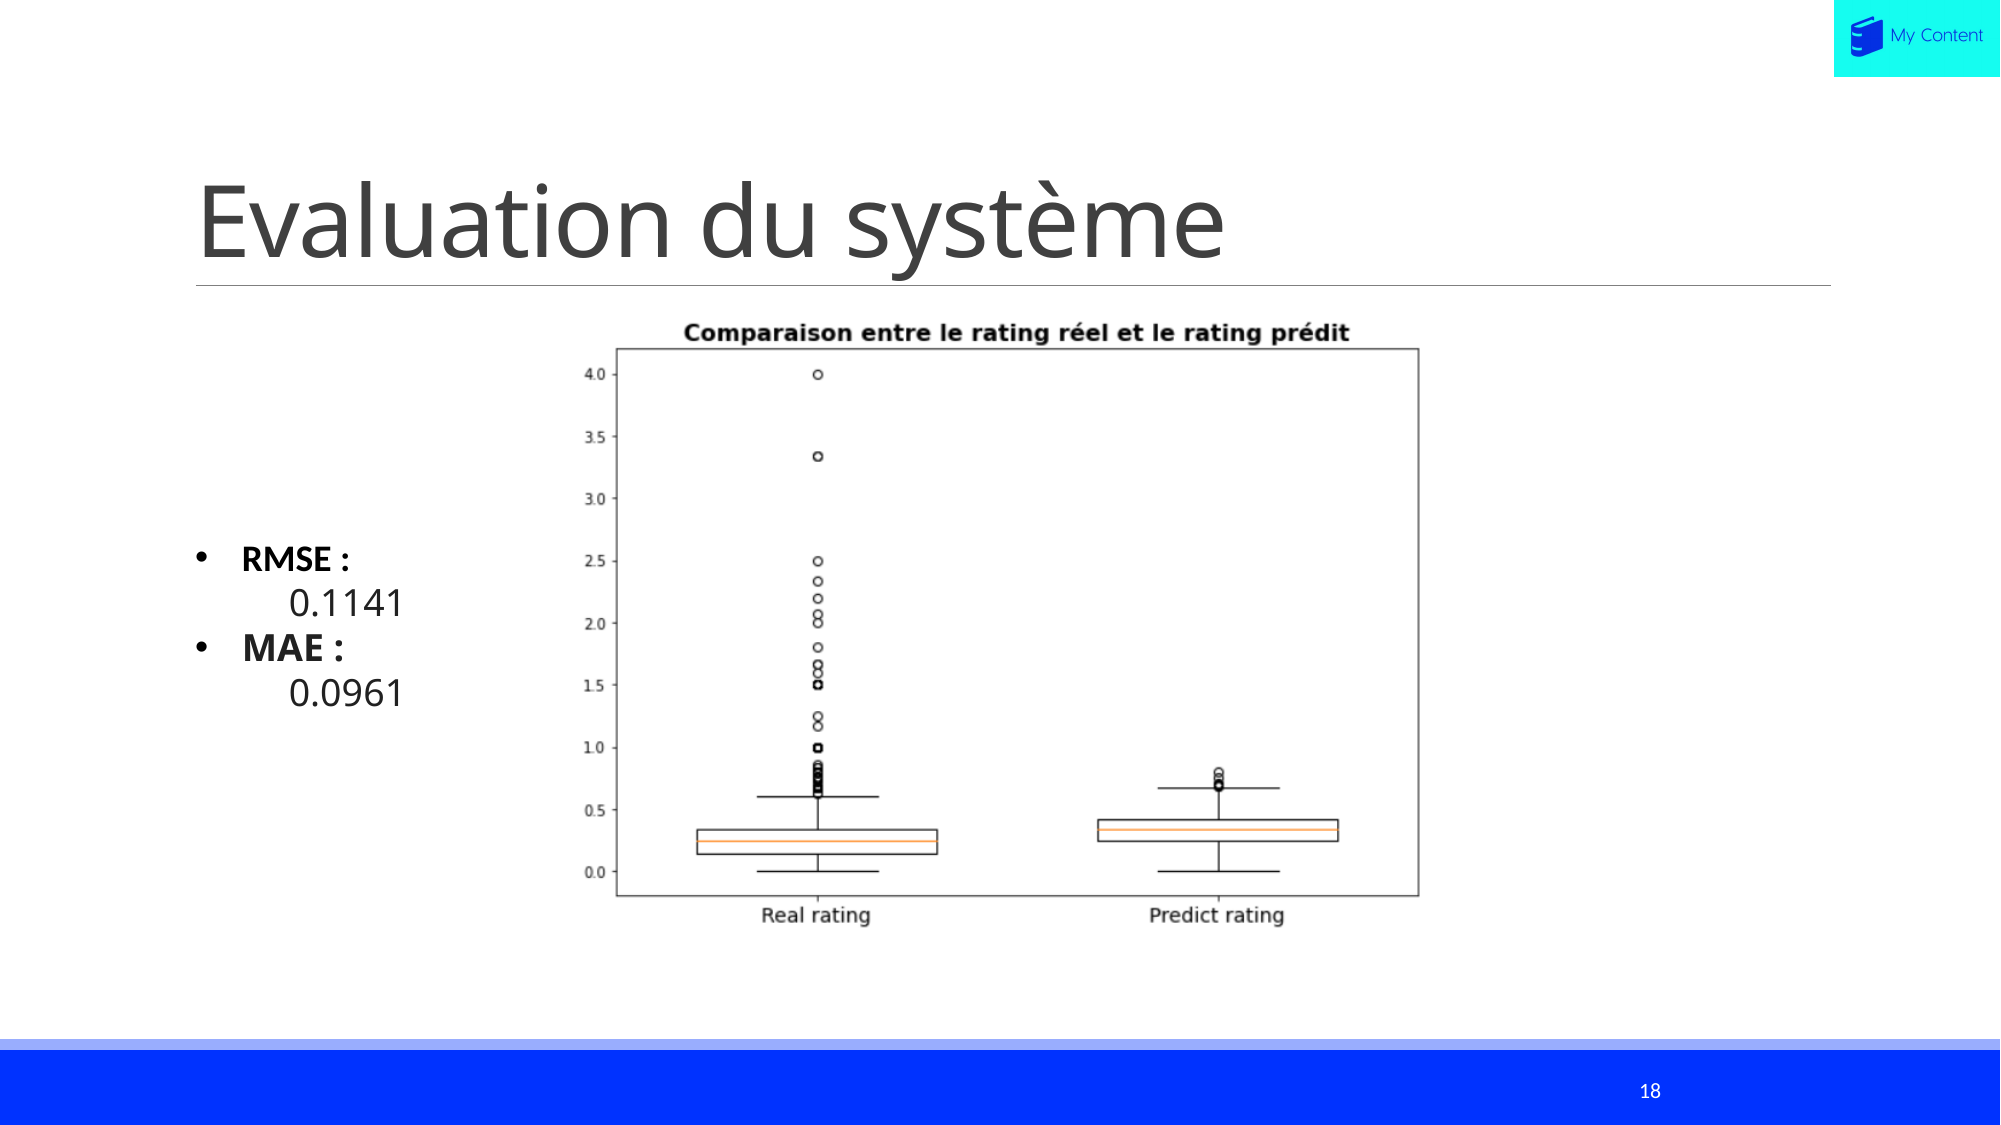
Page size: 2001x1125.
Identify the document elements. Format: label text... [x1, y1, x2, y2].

text_box RMSE : 0.1141 MAE : 0.0961 [180, 526, 486, 633]
picture [1834, 0, 2000, 77]
picture [565, 302, 1444, 963]
text_box [1624, 1059, 1840, 1120]
title Evaluation du système [180, 47, 1831, 286]
